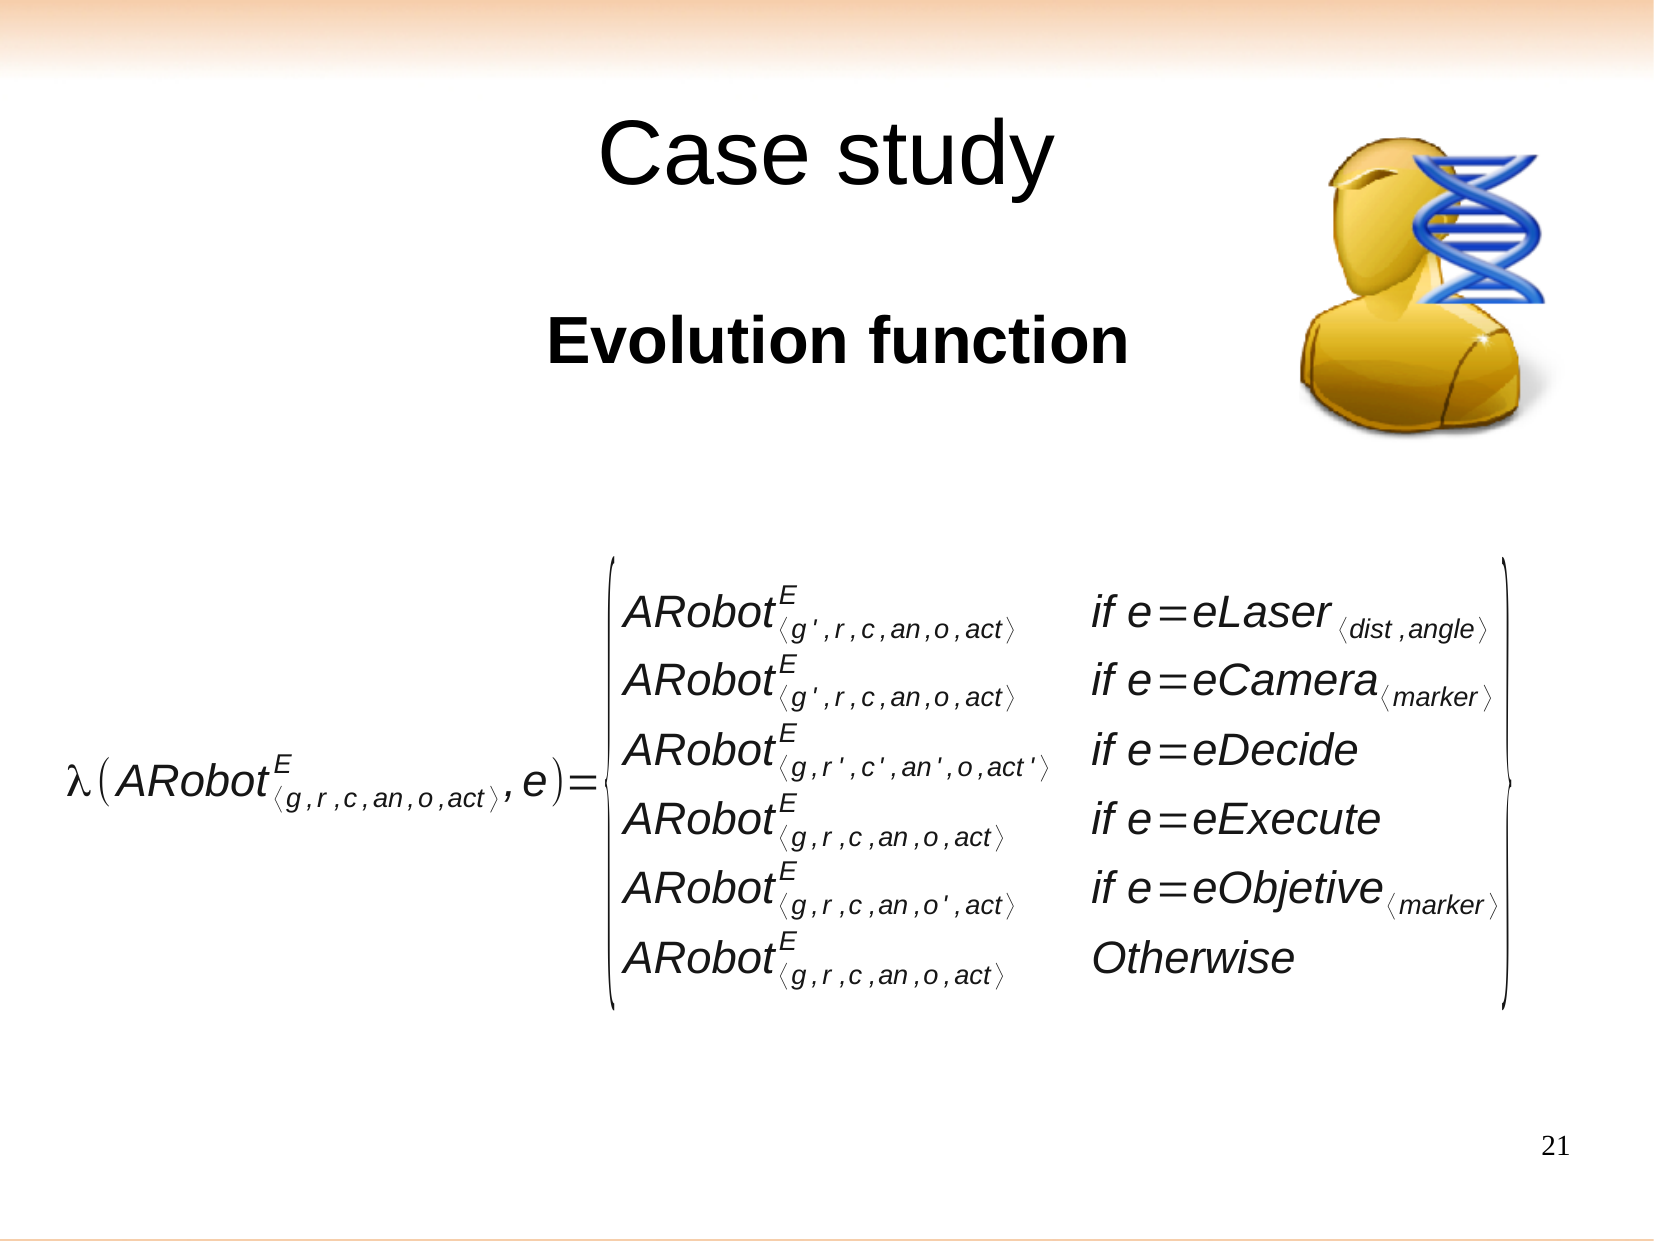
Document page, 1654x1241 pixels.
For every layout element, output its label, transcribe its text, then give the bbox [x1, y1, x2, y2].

text_box Evolution function [531, 295, 1152, 385]
chart [59, 554, 1525, 1013]
title Case study [82, 49, 1571, 257]
picture [0, 0, 1654, 1241]
